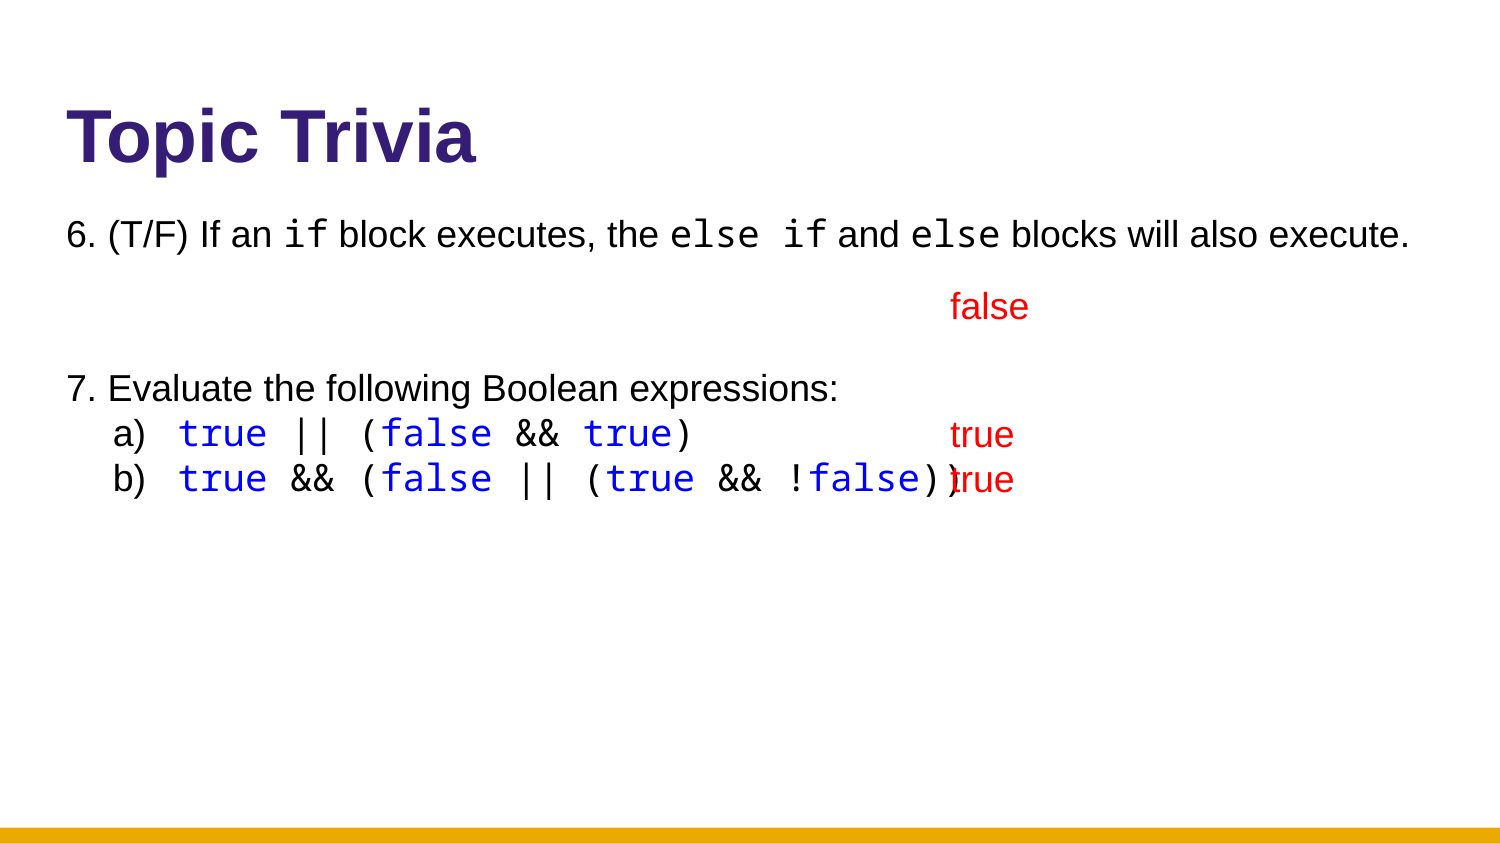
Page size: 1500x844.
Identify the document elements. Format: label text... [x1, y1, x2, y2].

text_box true true [935, 402, 1064, 508]
text_box 6. (T/F) If an if block executes, the else if and else blocks will also execute. 7. Evaluate the following Boolean expressions: a) true || (false && true) b) true && (false || (true && !false)) [51, 189, 1449, 812]
title Topic Trivia [51, 72, 1449, 189]
text_box false [935, 274, 1050, 335]
